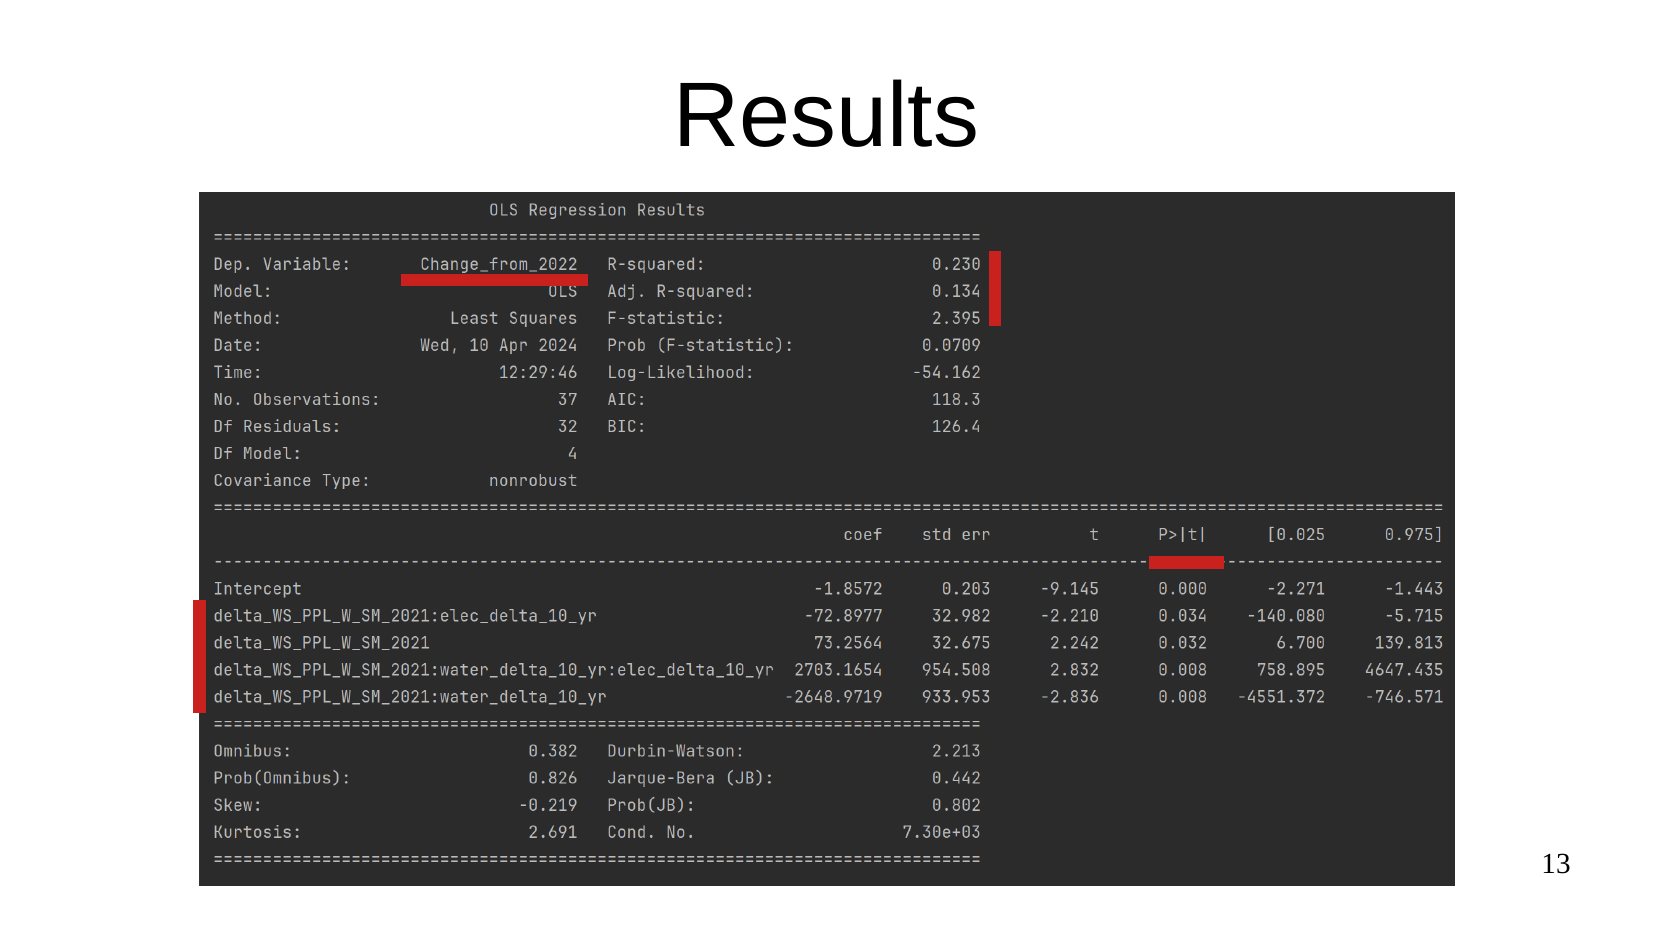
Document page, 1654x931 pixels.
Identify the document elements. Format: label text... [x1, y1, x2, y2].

picture [199, 192, 1455, 887]
title Results [82, 37, 1571, 193]
